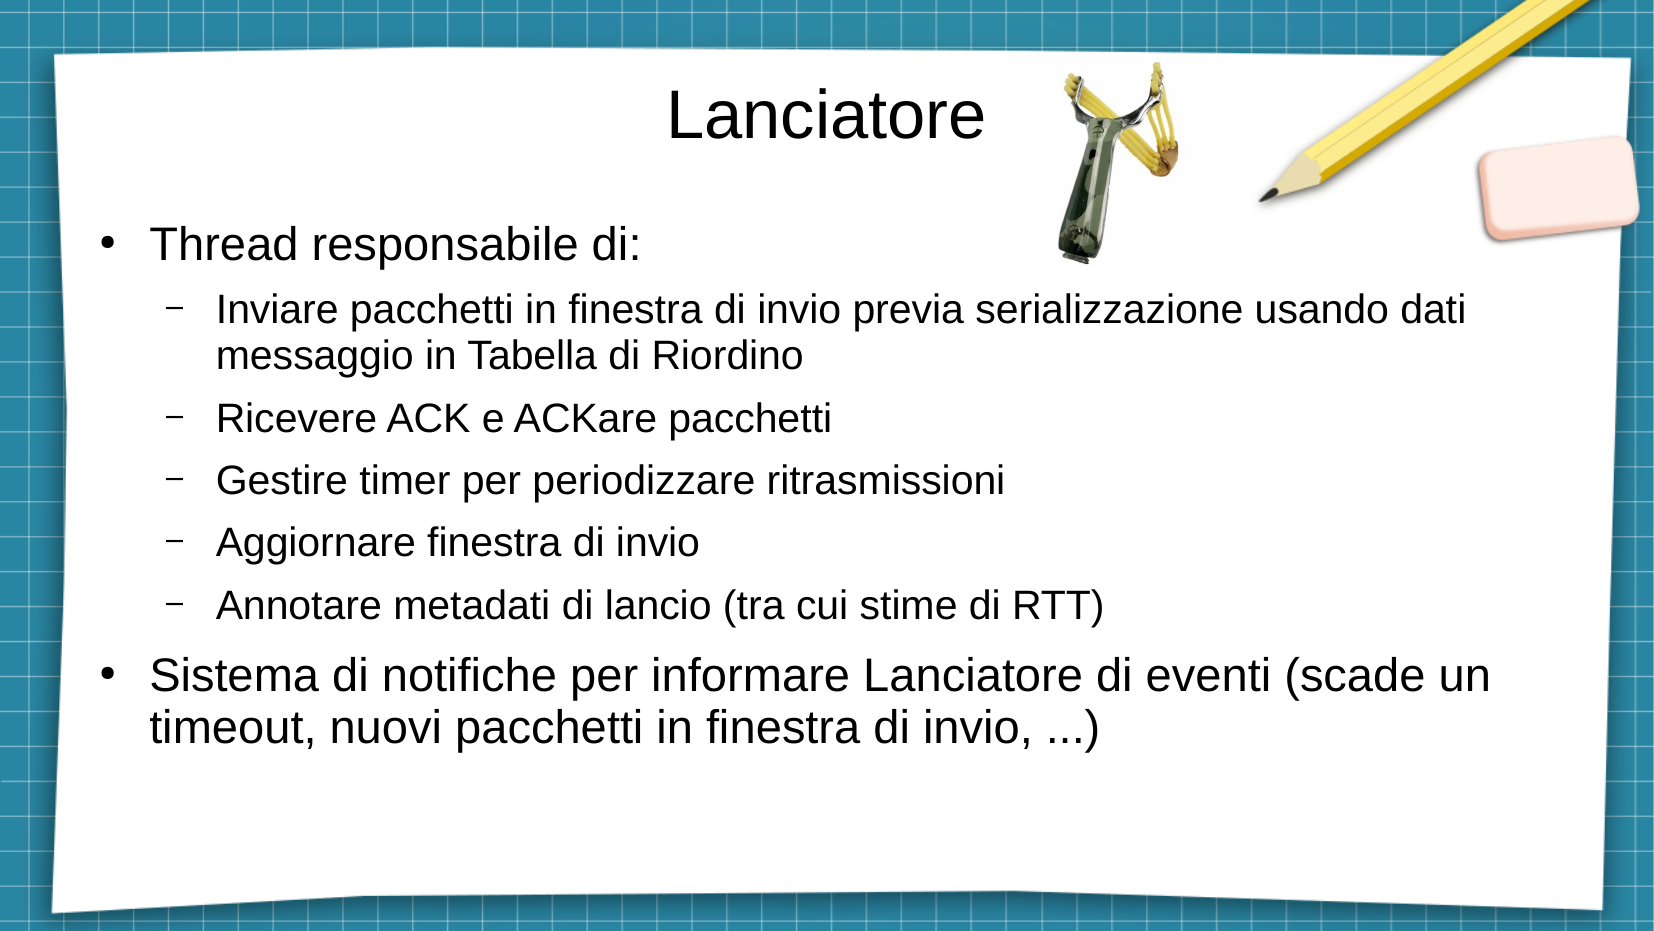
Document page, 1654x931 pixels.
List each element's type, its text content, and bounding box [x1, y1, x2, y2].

title Lanciatore [82, 37, 1571, 193]
picture [0, 0, 1654, 931]
list Thread responsabile di: Inviare pacchetti in finestra di invio previa serializzazione usando dati messaggio in Tabella di Riordino Ricevere ACK e ACKare pacchetti Gestire timer per periodizzare ritrasmissioni Aggiornare finestra di invio Annotare metadati di lancio (tra cui stime di RTT) Sistema di notifiche per informare Lanciatore di eventi (scade un timeout, nuovi pacchetti in finestra di invio, ...) [82, 217, 1571, 758]
